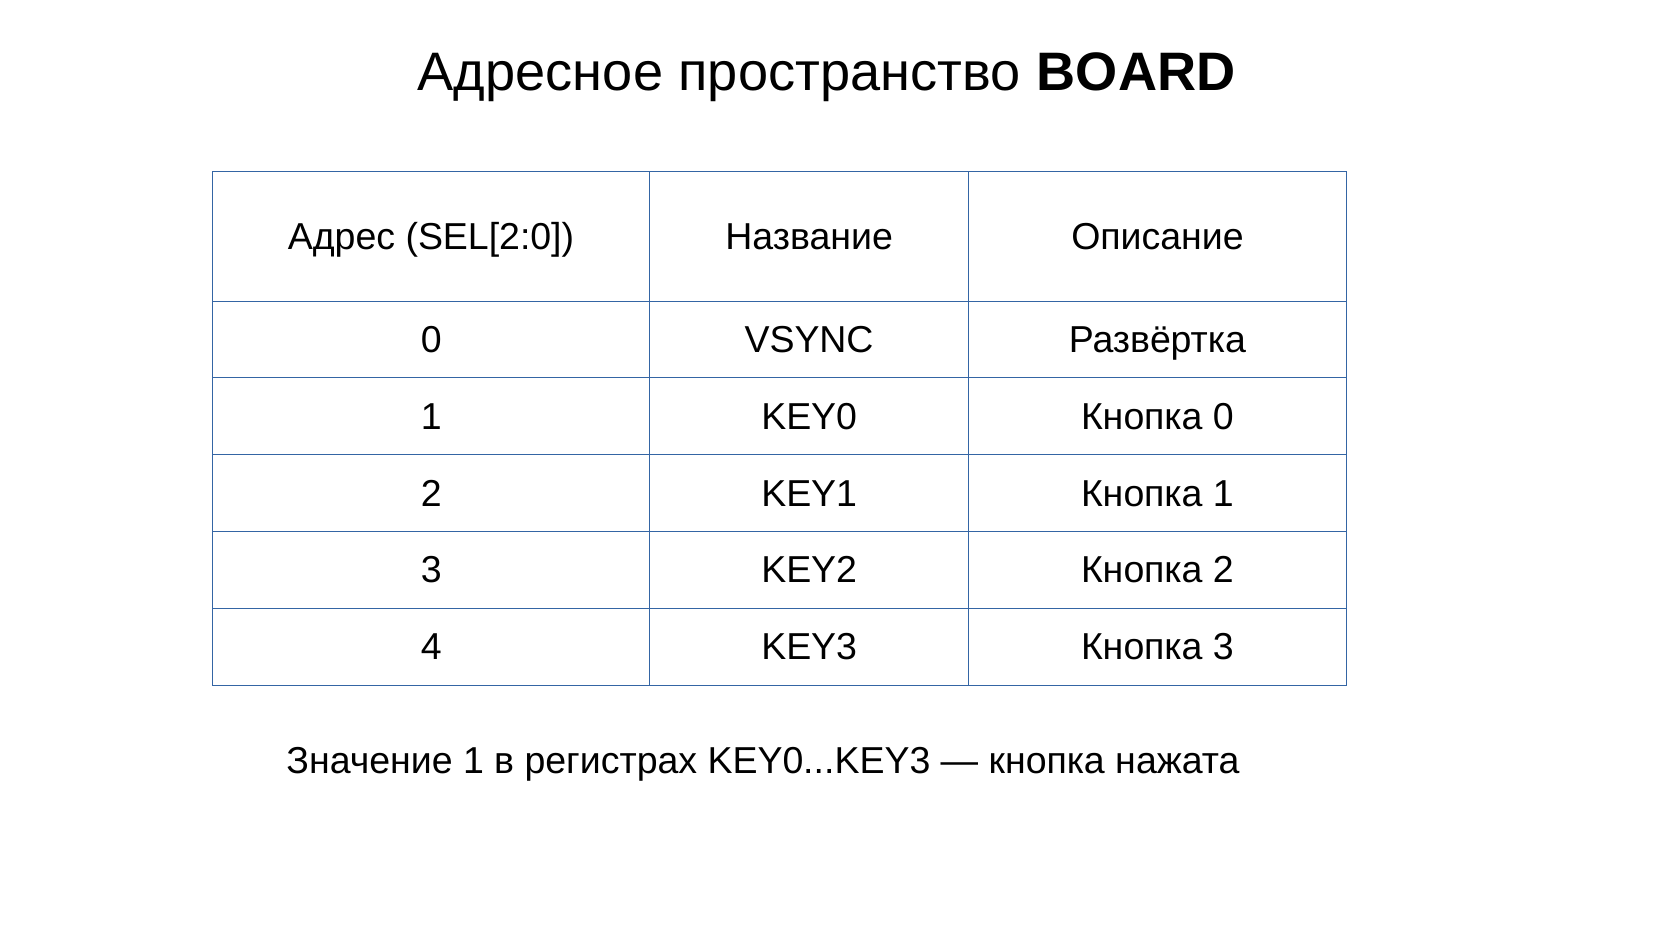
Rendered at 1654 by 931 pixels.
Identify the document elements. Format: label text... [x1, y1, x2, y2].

text_box 2 [212, 454, 650, 531]
text_box KEY0 [650, 377, 969, 454]
text_box VSYNC [650, 301, 969, 377]
text_box KEY2 [650, 531, 969, 608]
text_box 3 [212, 531, 650, 608]
text_box Кнопка 3 [969, 608, 1347, 686]
text_box Описание [969, 171, 1347, 301]
text_box Адрес (SEL[2:0]) [212, 171, 650, 301]
text_box Название [650, 171, 969, 301]
text_box Развёртка [969, 301, 1347, 377]
title Адресное пространство BOARD [82, 37, 1571, 107]
text_box Кнопка 0 [969, 377, 1347, 454]
text_box 1 [212, 377, 650, 454]
text_box KEY1 [650, 454, 969, 531]
text_box Значение 1 в регистрах KEY0...KEY3 — кнопка нажата [271, 732, 1394, 910]
text_box Кнопка 1 [969, 454, 1347, 531]
text_box Кнопка 2 [969, 531, 1347, 608]
text_box KEY3 [650, 608, 969, 686]
text_box 0 [212, 301, 650, 377]
text_box 4 [212, 608, 650, 686]
